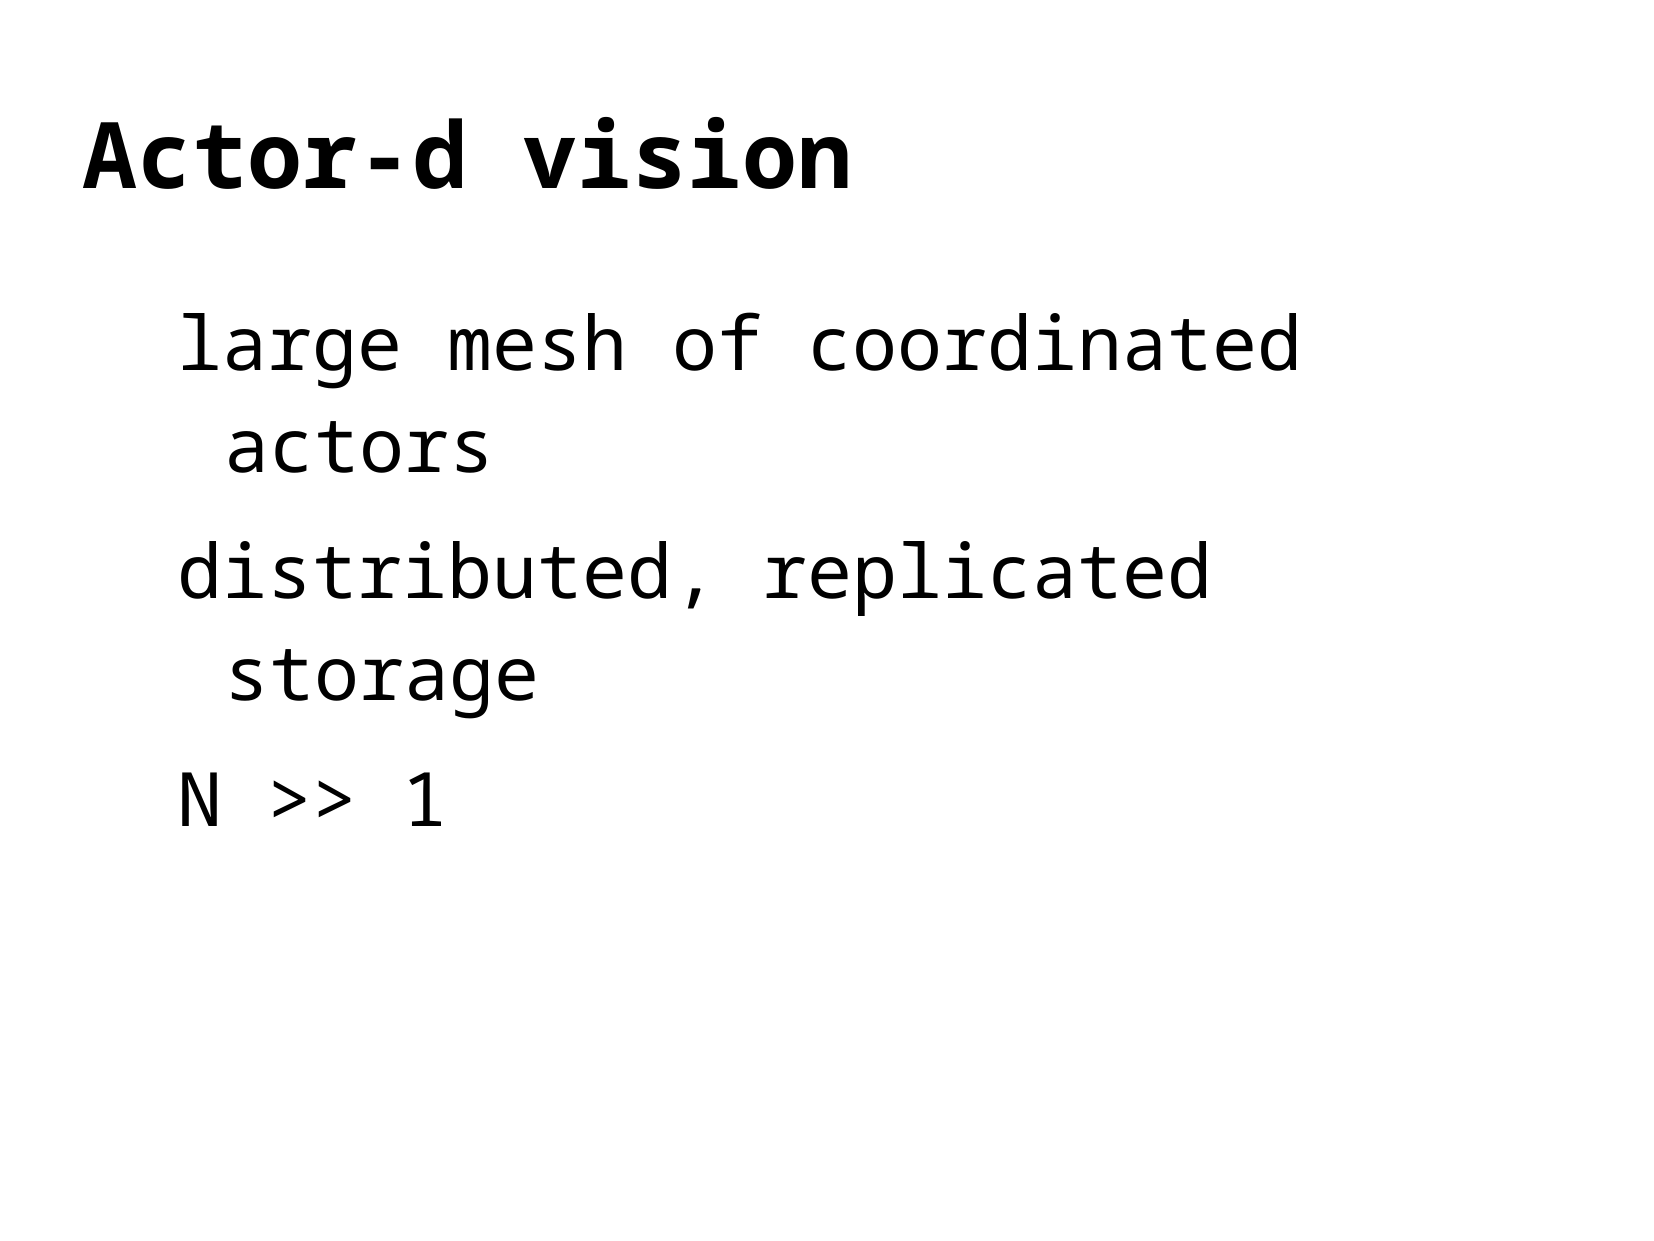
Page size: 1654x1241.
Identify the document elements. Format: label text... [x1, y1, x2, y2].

list large mesh of coordinated actors distributed, replicated storage N >> 1 [82, 290, 1571, 1094]
title Actor-d vision [82, 49, 1571, 257]
